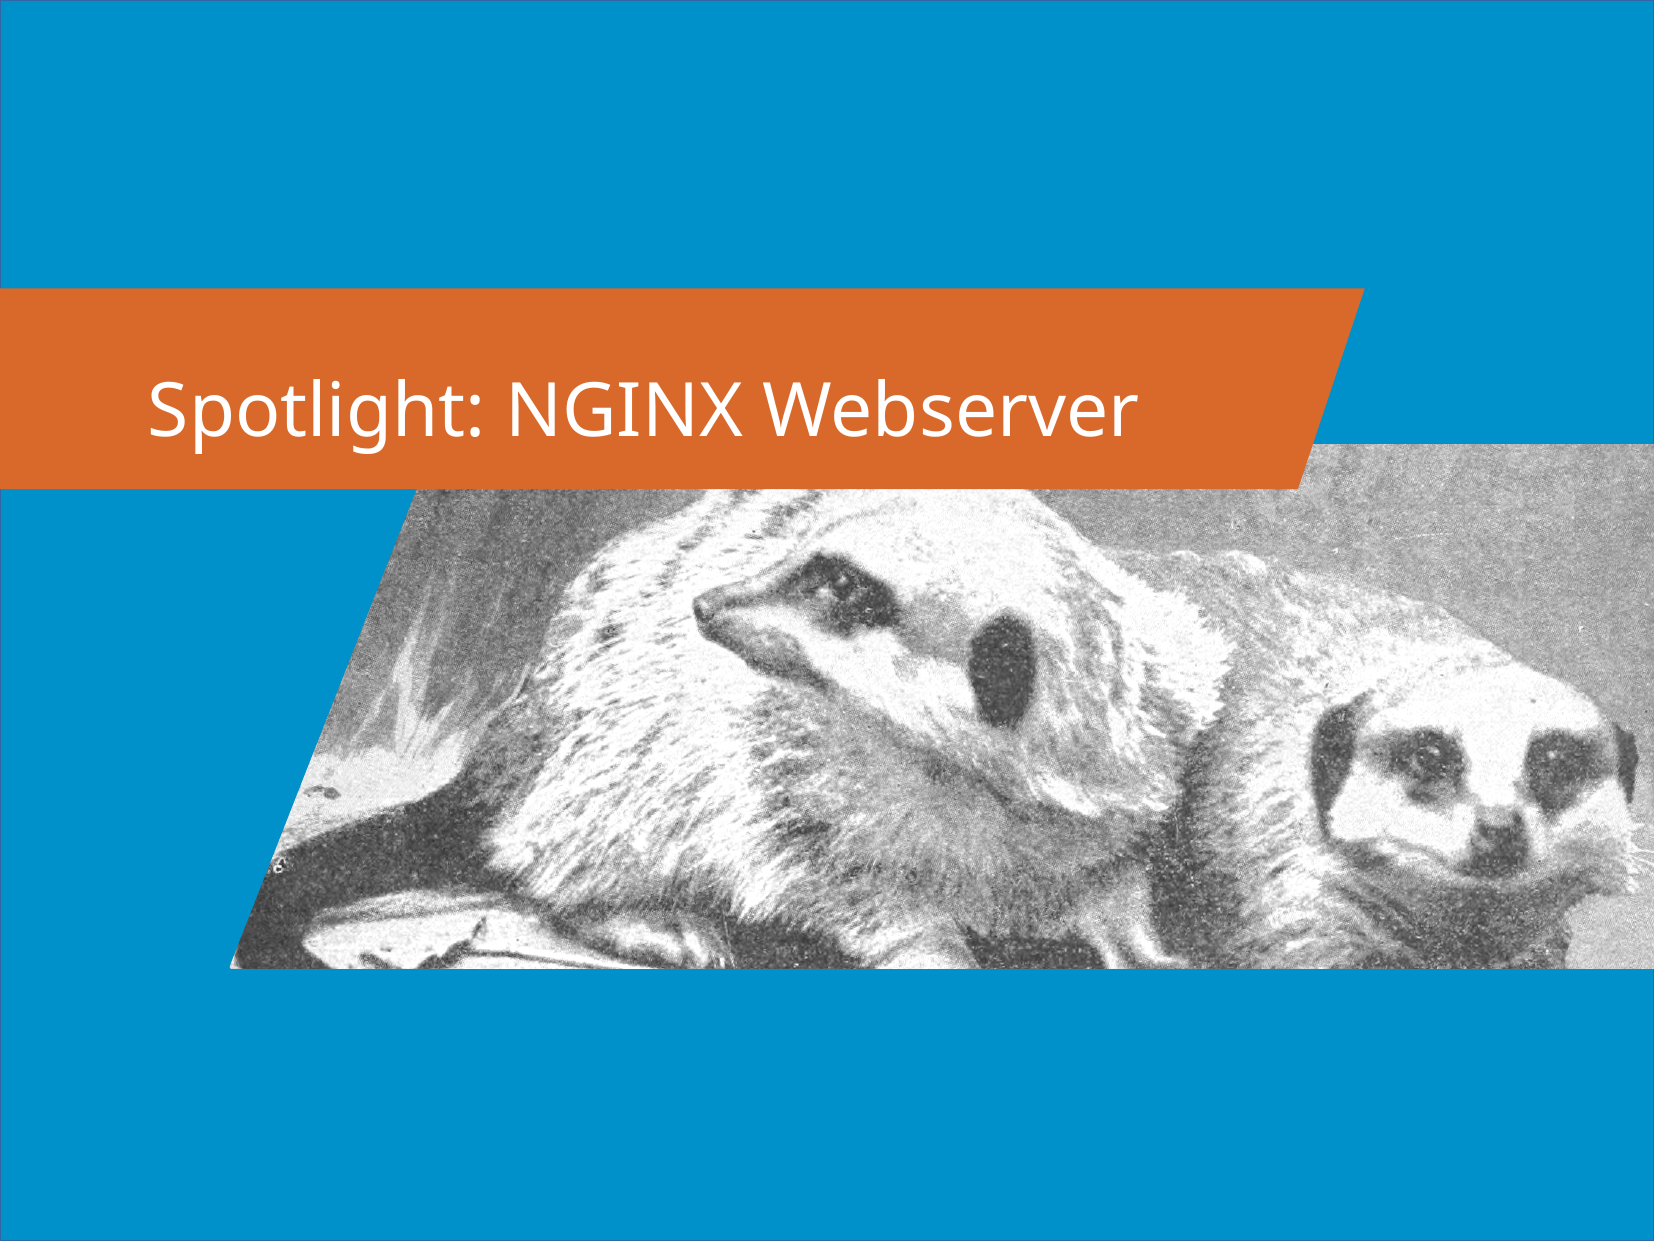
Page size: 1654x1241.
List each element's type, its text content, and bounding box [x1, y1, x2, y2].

text_box [0, 0, 1654, 1241]
text_box Spotlight: NGINX Webserver [133, 348, 1215, 455]
